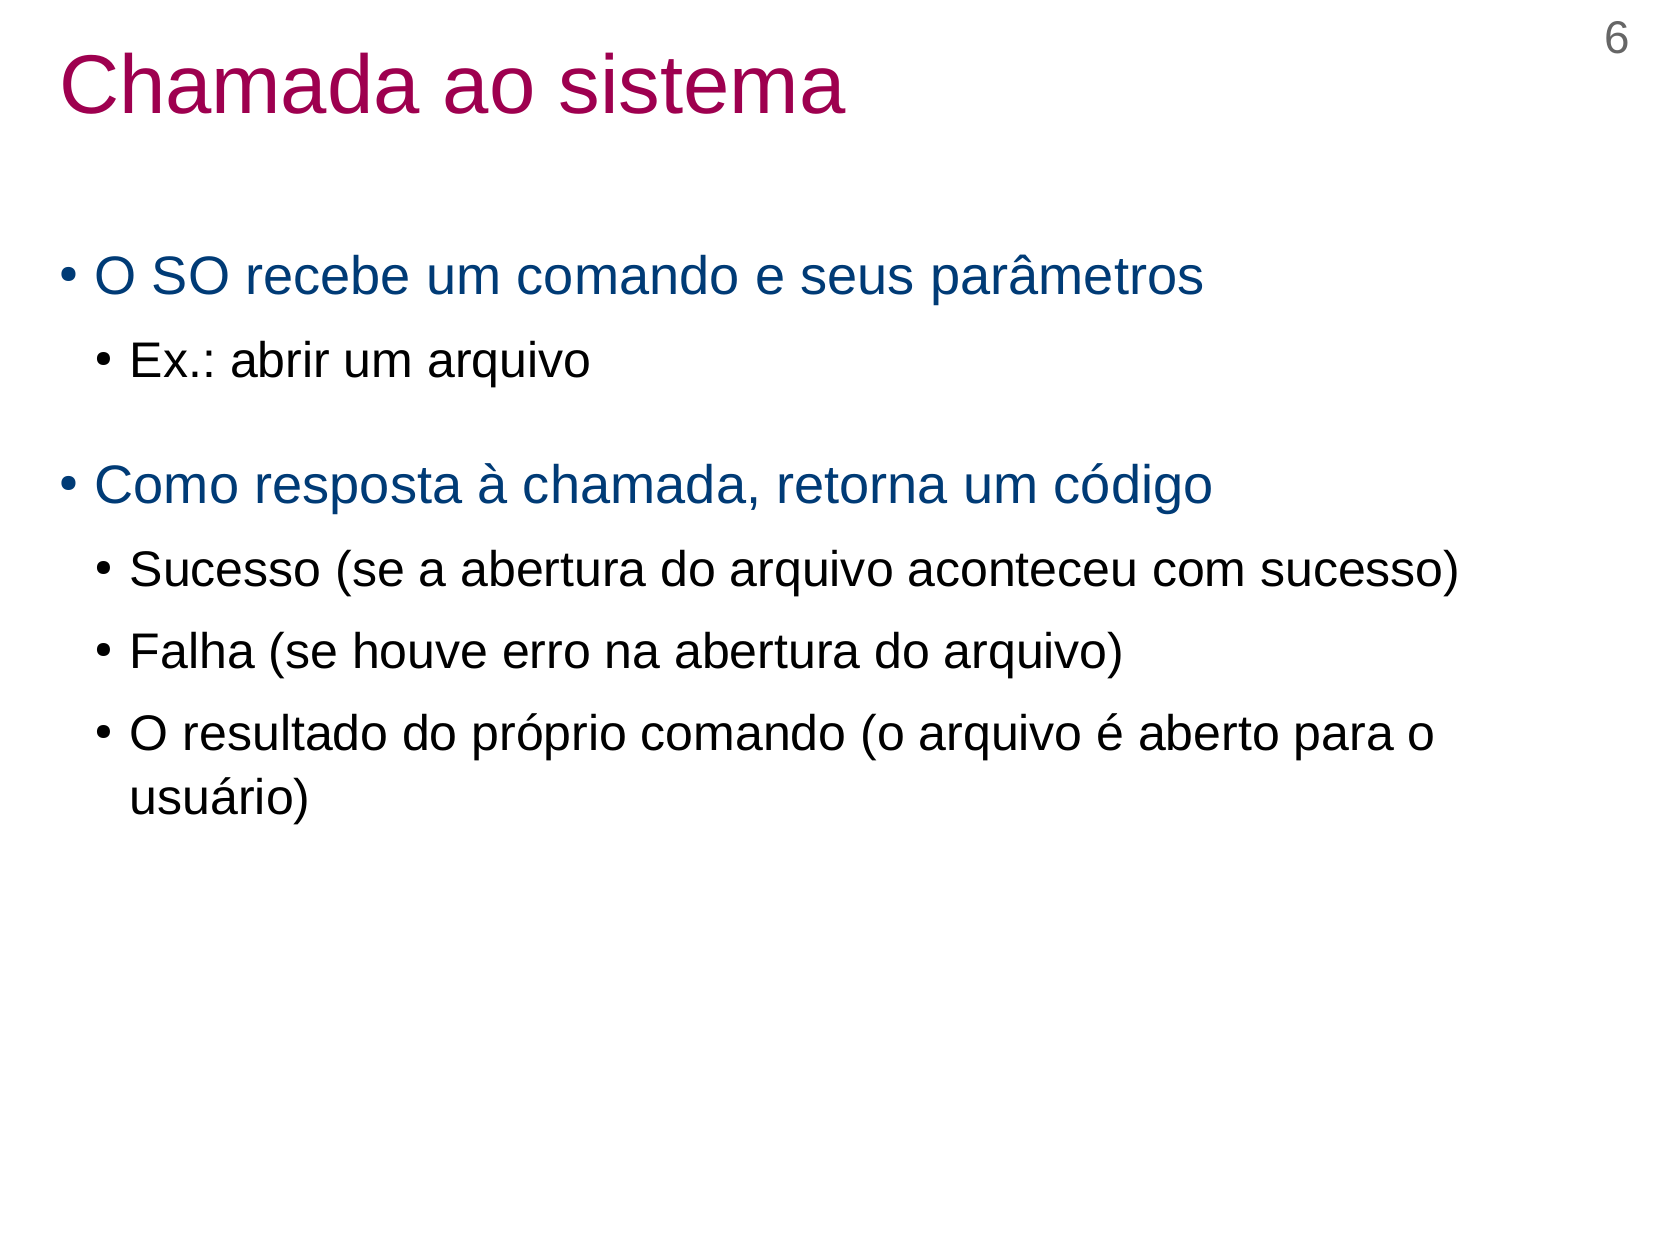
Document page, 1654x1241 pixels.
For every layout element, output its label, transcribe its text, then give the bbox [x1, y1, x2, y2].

list O SO recebe um comando e seus parâmetros Ex.: abrir um arquivo Como resposta à chamada, retorna um código Sucesso (se a abertura do arquivo aconteceu com sucesso) Falha (se houve erro na abertura do arquivo) O resultado do próprio comando (o arquivo é aberto para o usuário) [59, 236, 1595, 1211]
title Chamada ao sistema [59, 29, 1595, 148]
